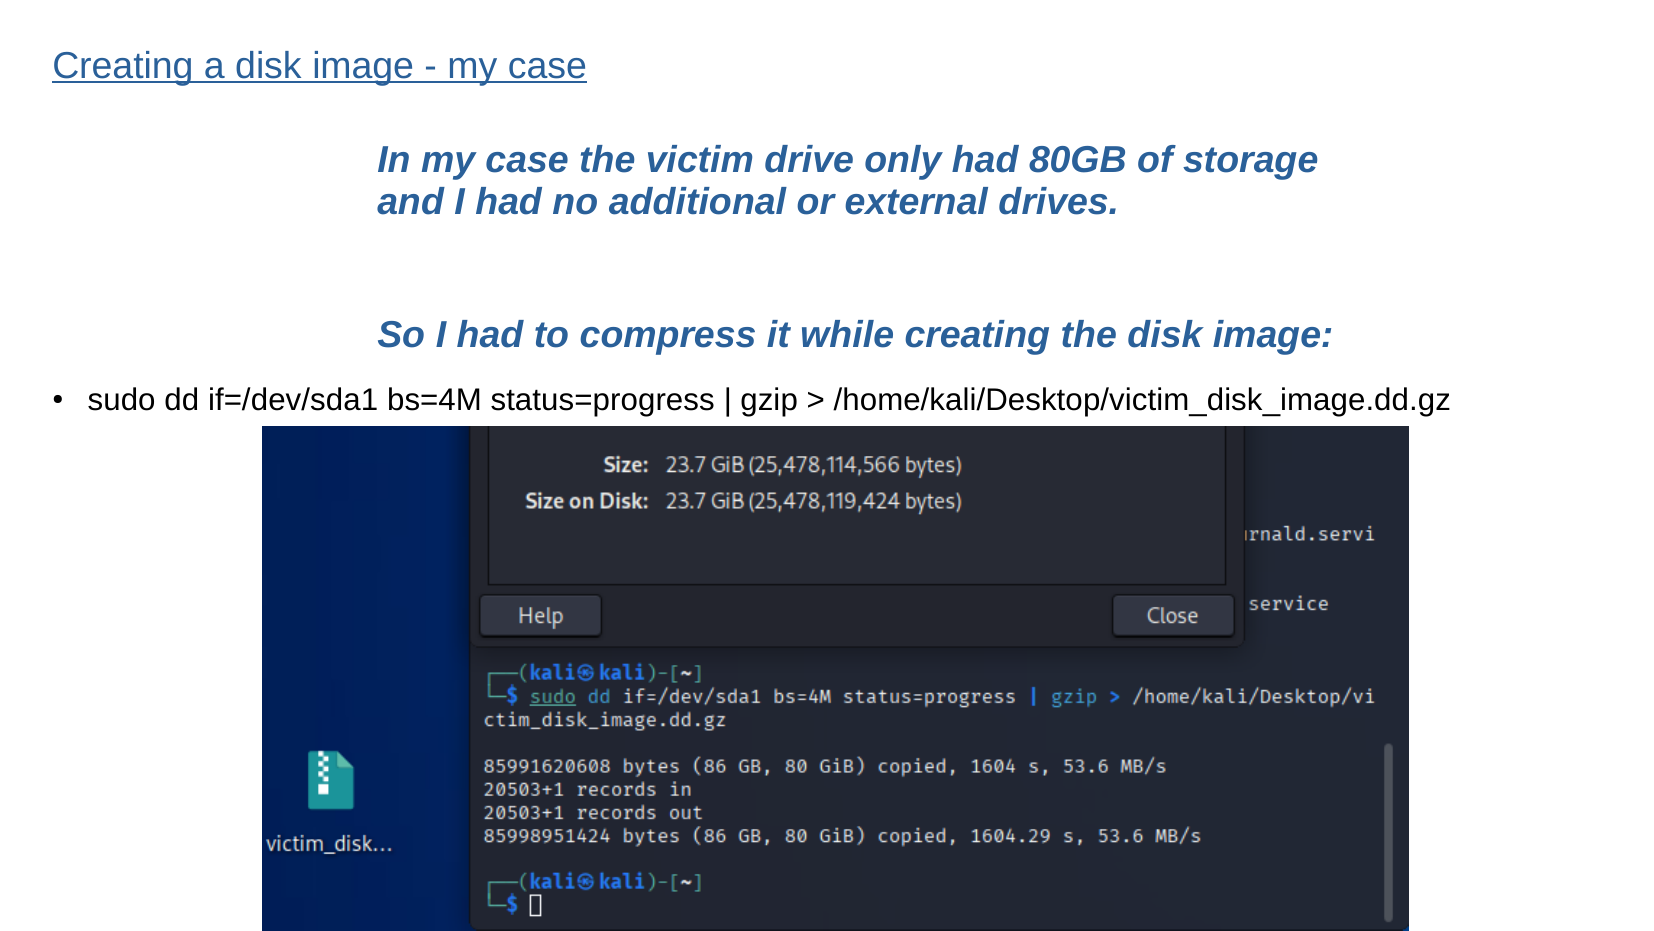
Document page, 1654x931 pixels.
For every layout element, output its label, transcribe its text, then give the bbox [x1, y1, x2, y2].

text_box Creating a disk image - my case [37, 37, 676, 113]
picture [262, 426, 1409, 931]
text_box sudo dd if=/dev/sda1 bs=4M status=progress | gzip > /home/kali/Desktop/victim_disk_image.dd.gz [37, 375, 1654, 432]
text_box In my case the victim drive only had 80GB of storage and I had no additional or external drives. So I had to compress it while creating the disk image: [362, 130, 1351, 281]
